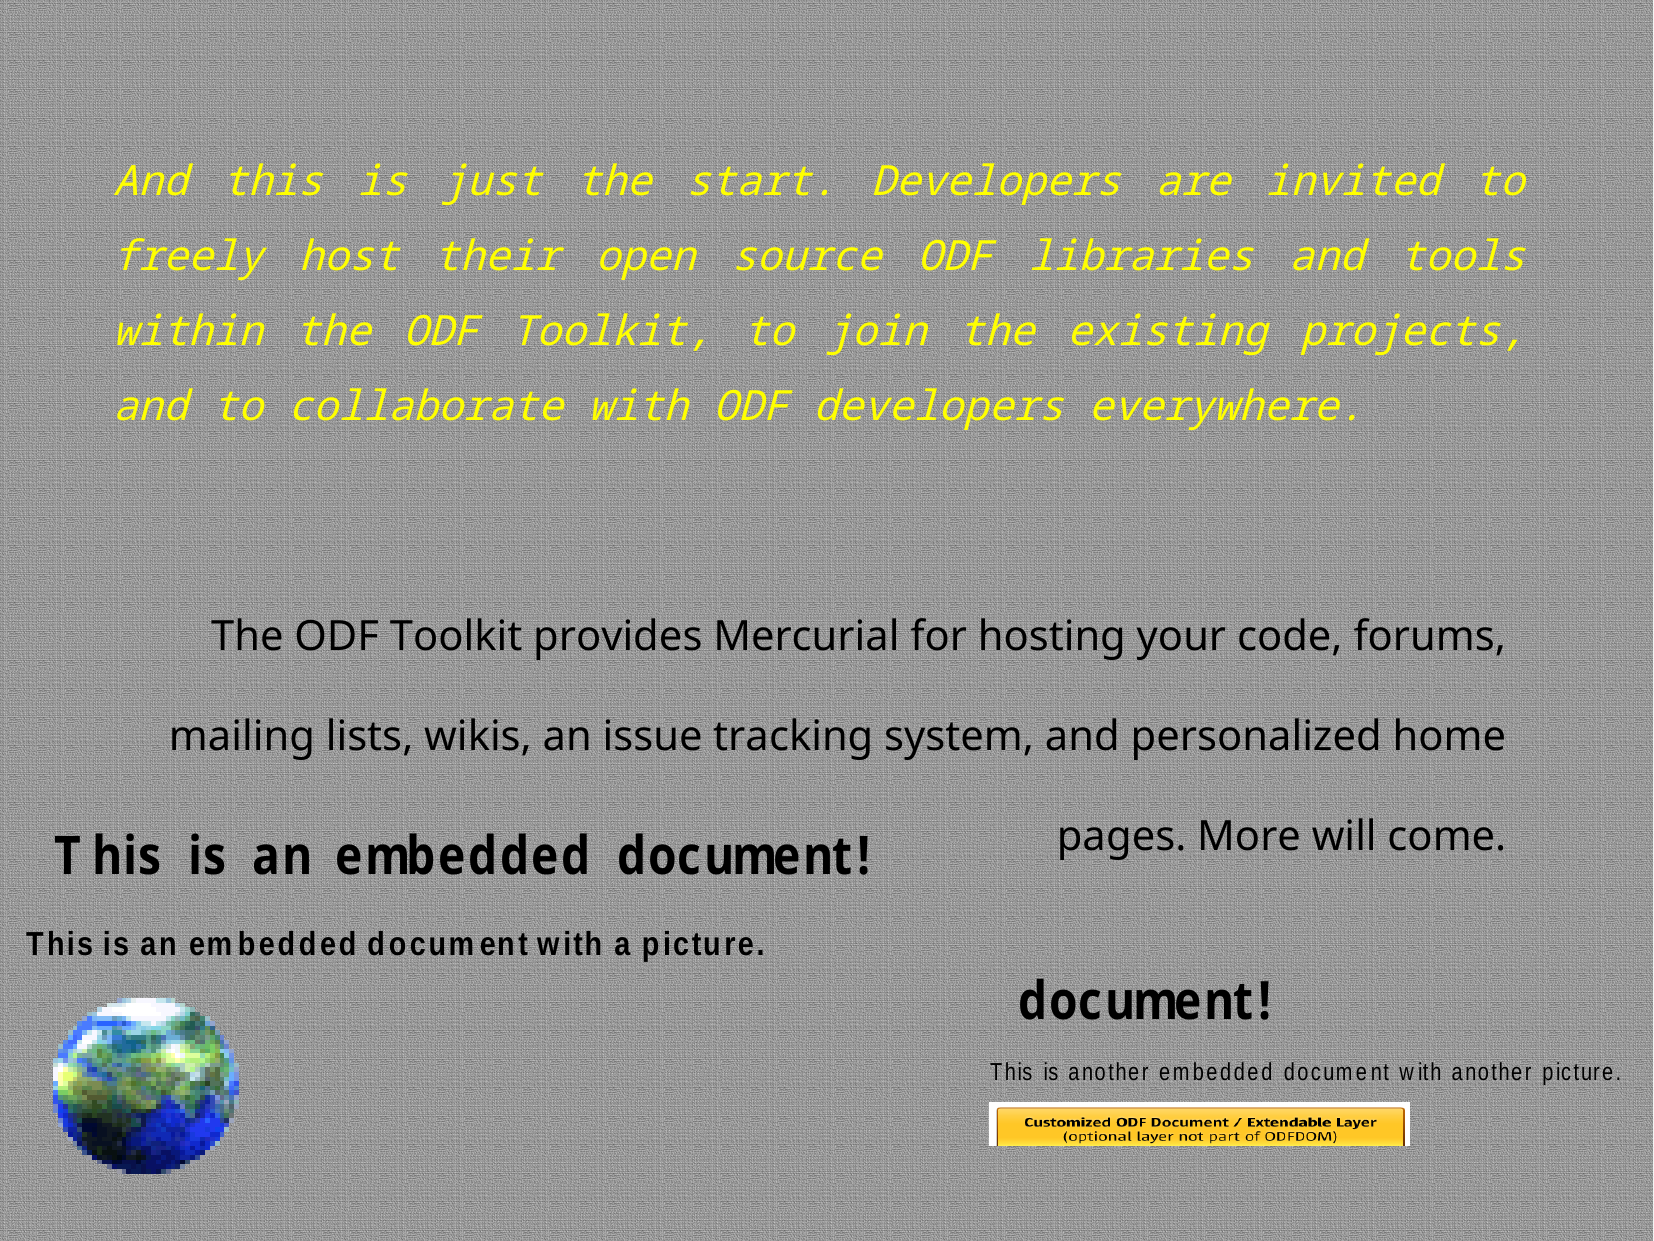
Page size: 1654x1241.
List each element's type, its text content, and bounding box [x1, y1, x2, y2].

text_box The ODF Toolkit provides Mercurial for hosting your code, forums, mailing lists, wikis, an issue tracking system, and personalized home pages. More will come. [116, 558, 1507, 880]
chart [24, 815, 1653, 1199]
title And this is just the start. Developers are invited to freely host their open source ODF libraries and tools within the ODF Toolkit, to join the existing projects, and to collaborate with ODF developers everywhere. [113, 129, 1525, 430]
picture [0, 0, 1654, 1241]
